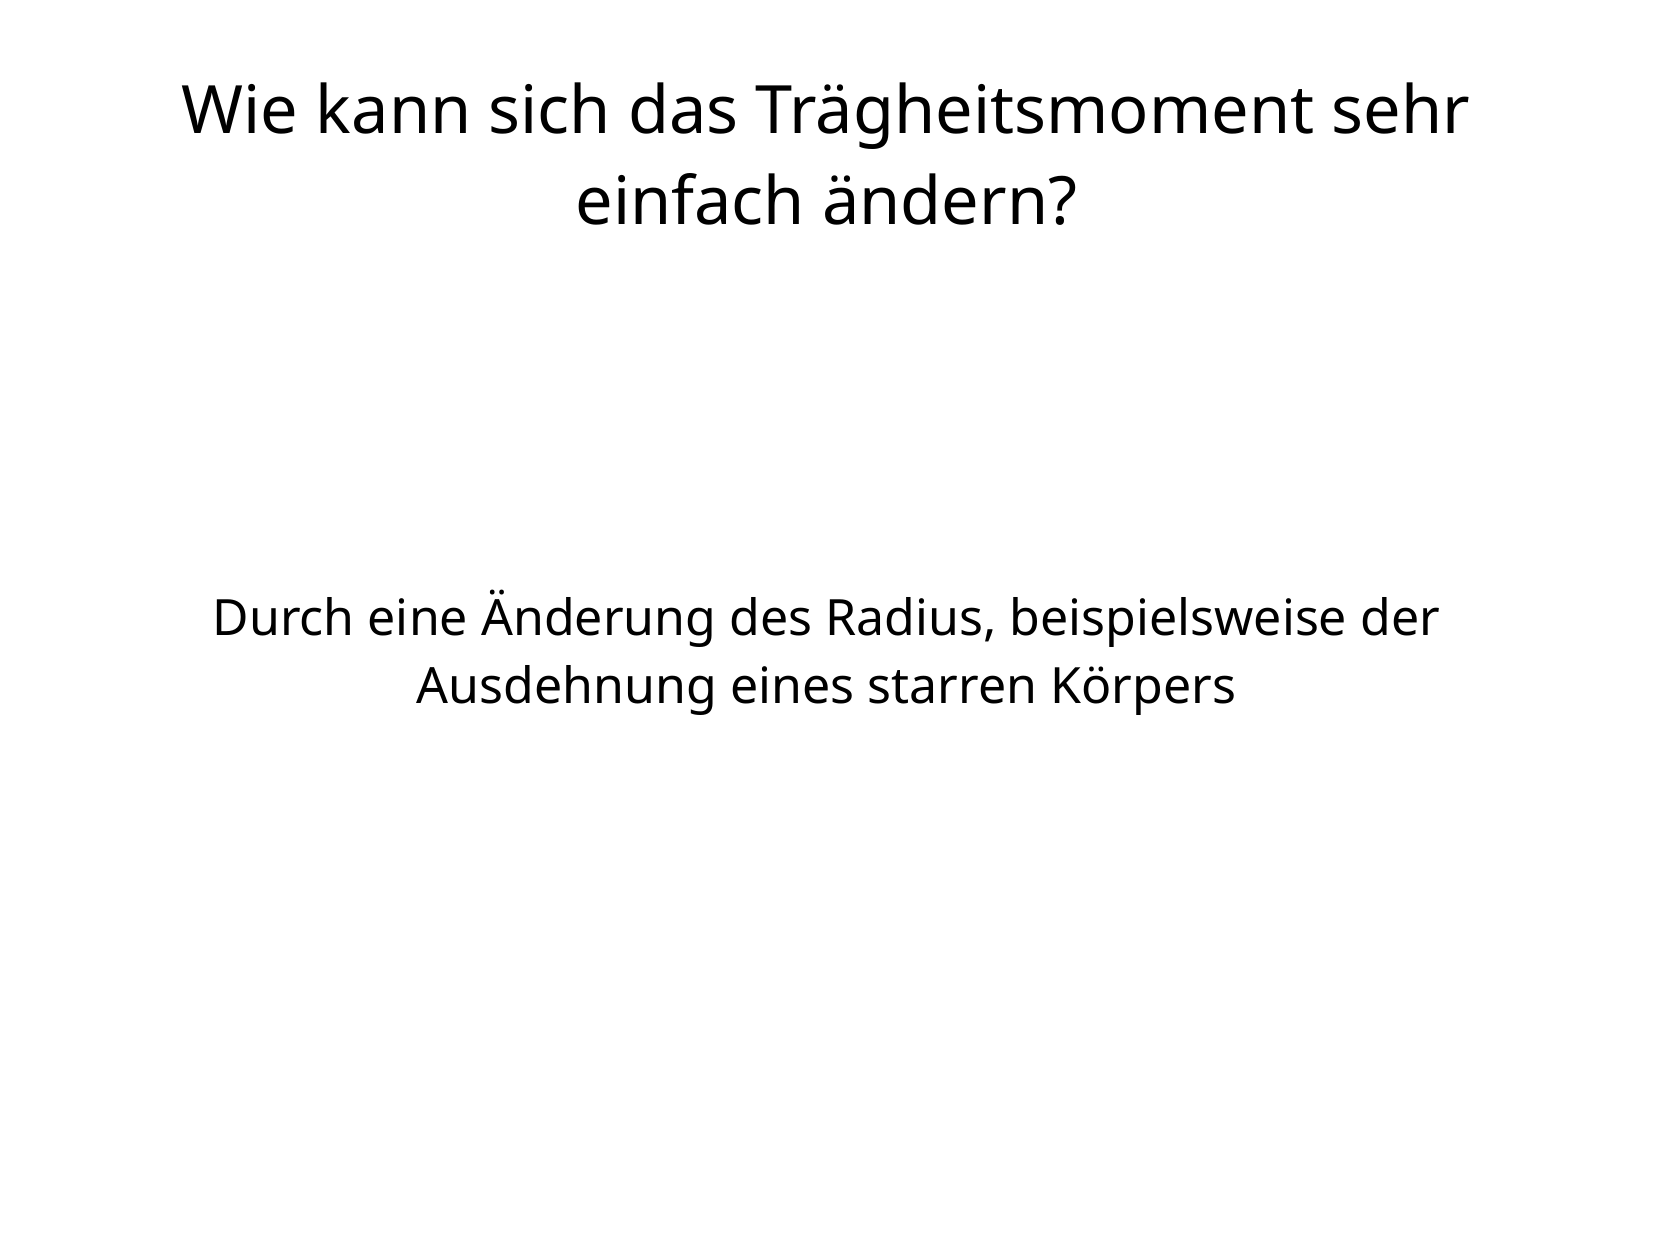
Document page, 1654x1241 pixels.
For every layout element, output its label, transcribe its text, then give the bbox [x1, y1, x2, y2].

subtitle Durch eine Änderung des Radius, beispielsweise der Ausdehnung eines starren Körpers [82, 290, 1571, 1010]
title Wie kann sich das Trägheitsmoment sehr einfach ändern? [82, 49, 1571, 257]
